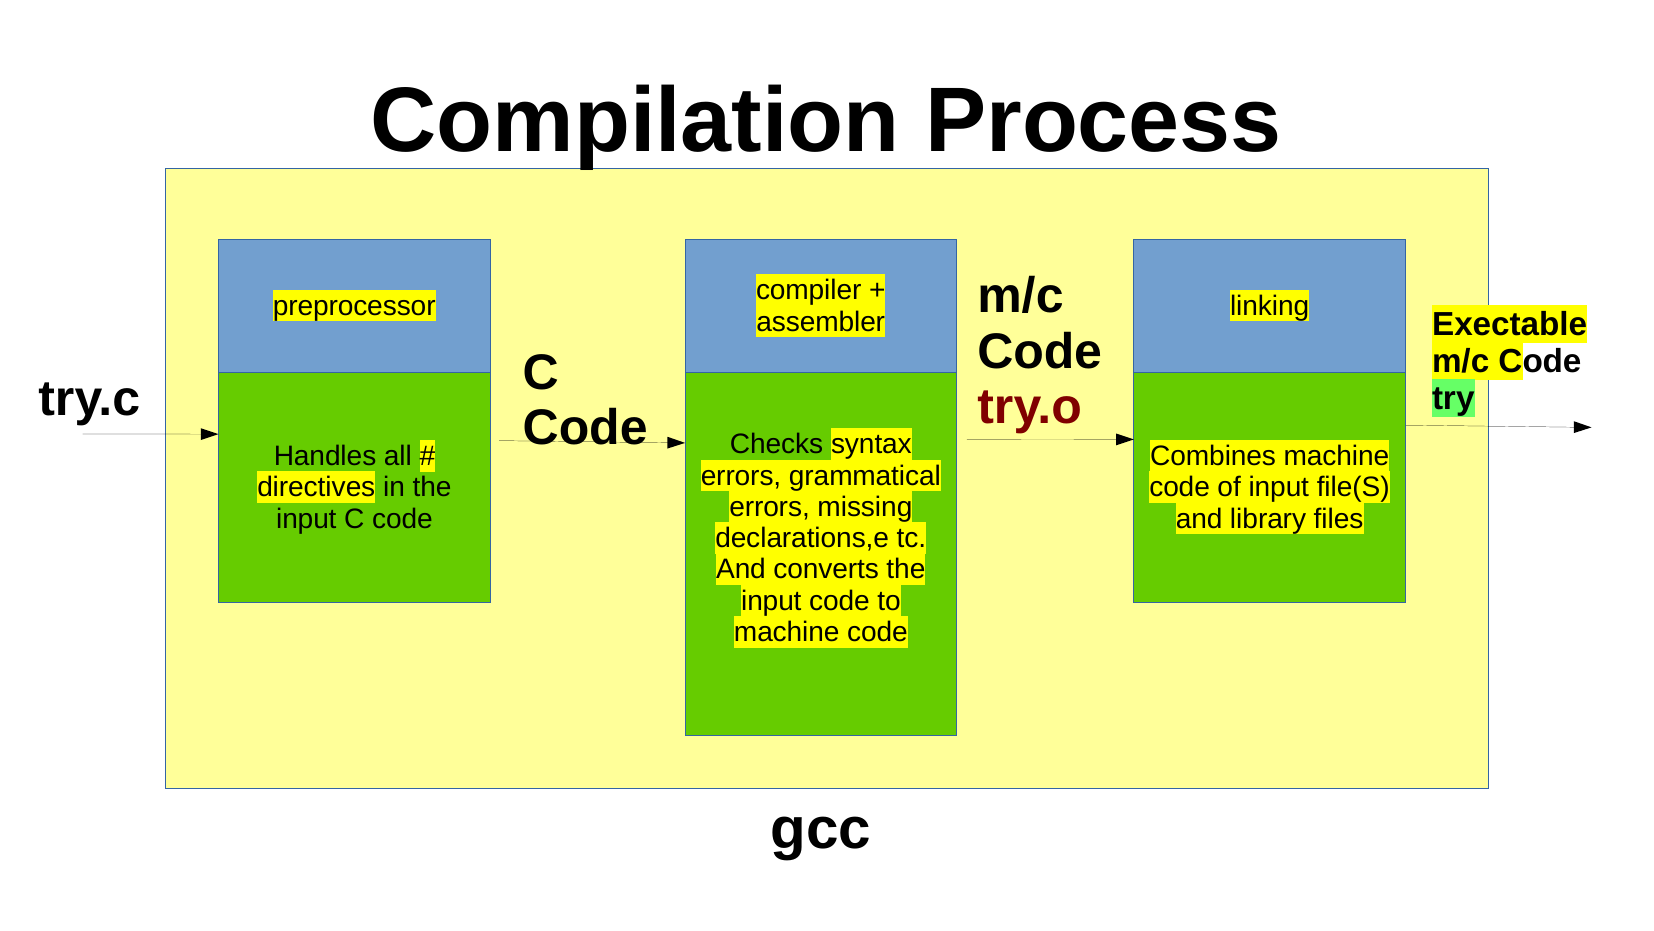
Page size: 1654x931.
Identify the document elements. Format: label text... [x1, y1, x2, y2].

text_box [165, 193, 1489, 789]
text_box compiler + assembler [685, 239, 957, 372]
text_box linking [1133, 239, 1406, 372]
text_box Combines machine code of input file(S) and library files [1133, 372, 1406, 603]
text_box Exectable m/c Code try [1417, 298, 1619, 430]
text_box Handles all # directives in the input C code [218, 372, 491, 603]
text_box try.c [23, 363, 166, 458]
text_box C Code [507, 336, 686, 463]
text_box gcc [578, 788, 1063, 869]
text_box preprocessor [218, 239, 491, 372]
text_box m/c Code try.o [962, 259, 1140, 442]
text_box Checks syntax errors, grammatical errors, missing declarations,e tc. And converts the input code to machine code [685, 372, 957, 736]
title Compilation Process [82, 37, 1571, 193]
